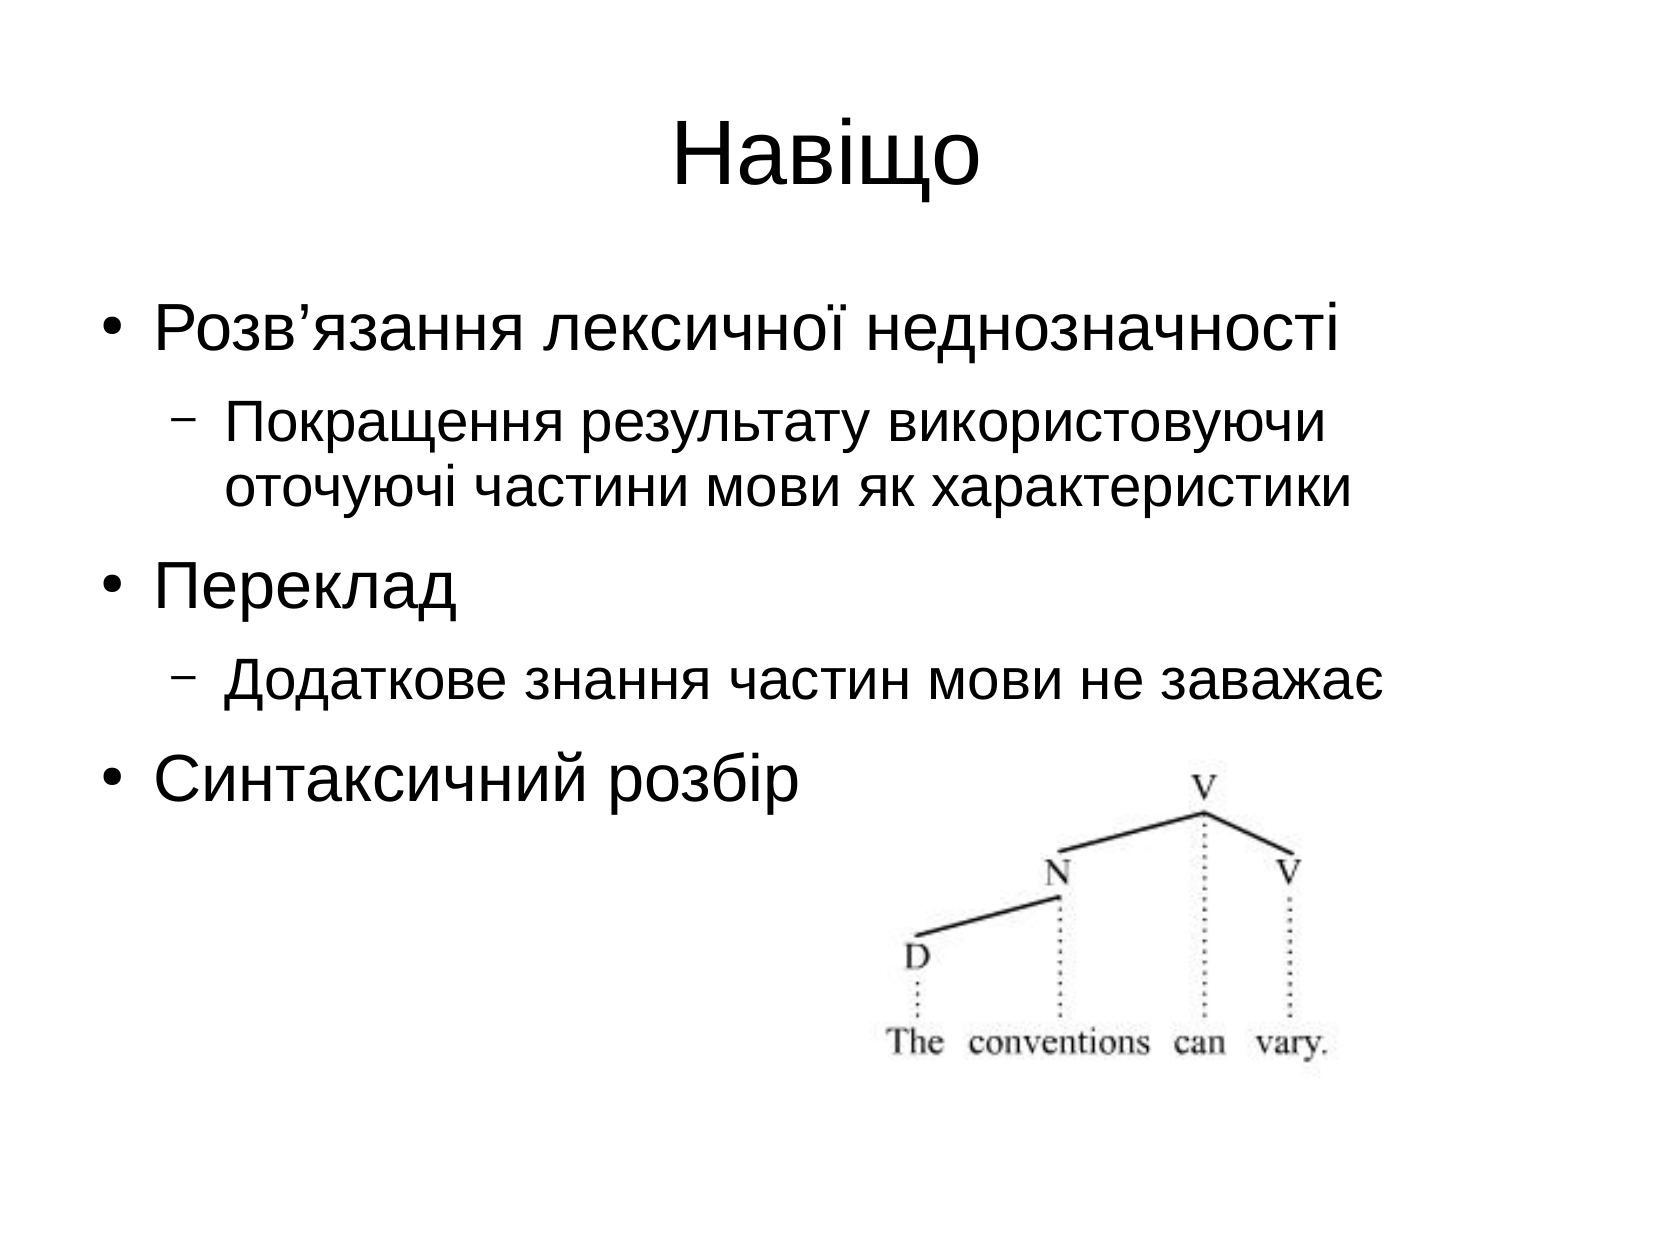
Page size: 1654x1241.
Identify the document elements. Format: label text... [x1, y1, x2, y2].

title Навіщо [82, 49, 1571, 257]
picture [870, 759, 1396, 1105]
list Розв’язання лексичної неднозначності Покращення результату використовуючи оточуючі частини мови як характеристики Переклад Додаткове знання частин мови не заважає Синтаксичний розбір [82, 290, 1571, 1010]
